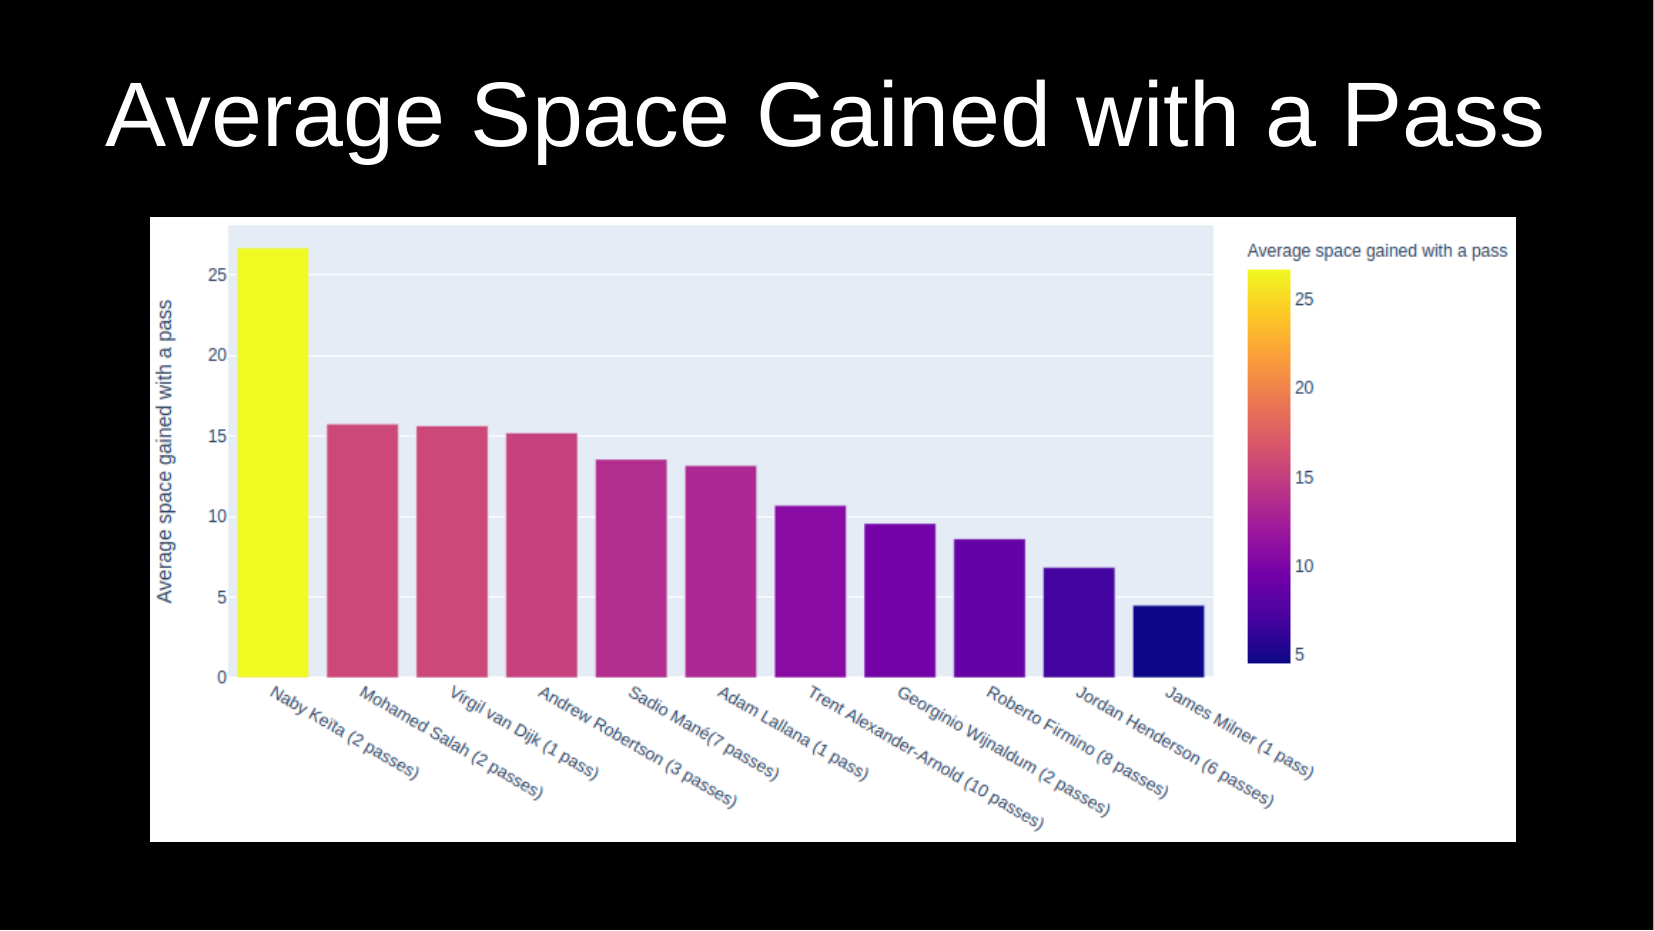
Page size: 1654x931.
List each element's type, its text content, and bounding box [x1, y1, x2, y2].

title Average Space Gained with a Pass [82, 37, 1571, 193]
picture [150, 217, 1516, 842]
